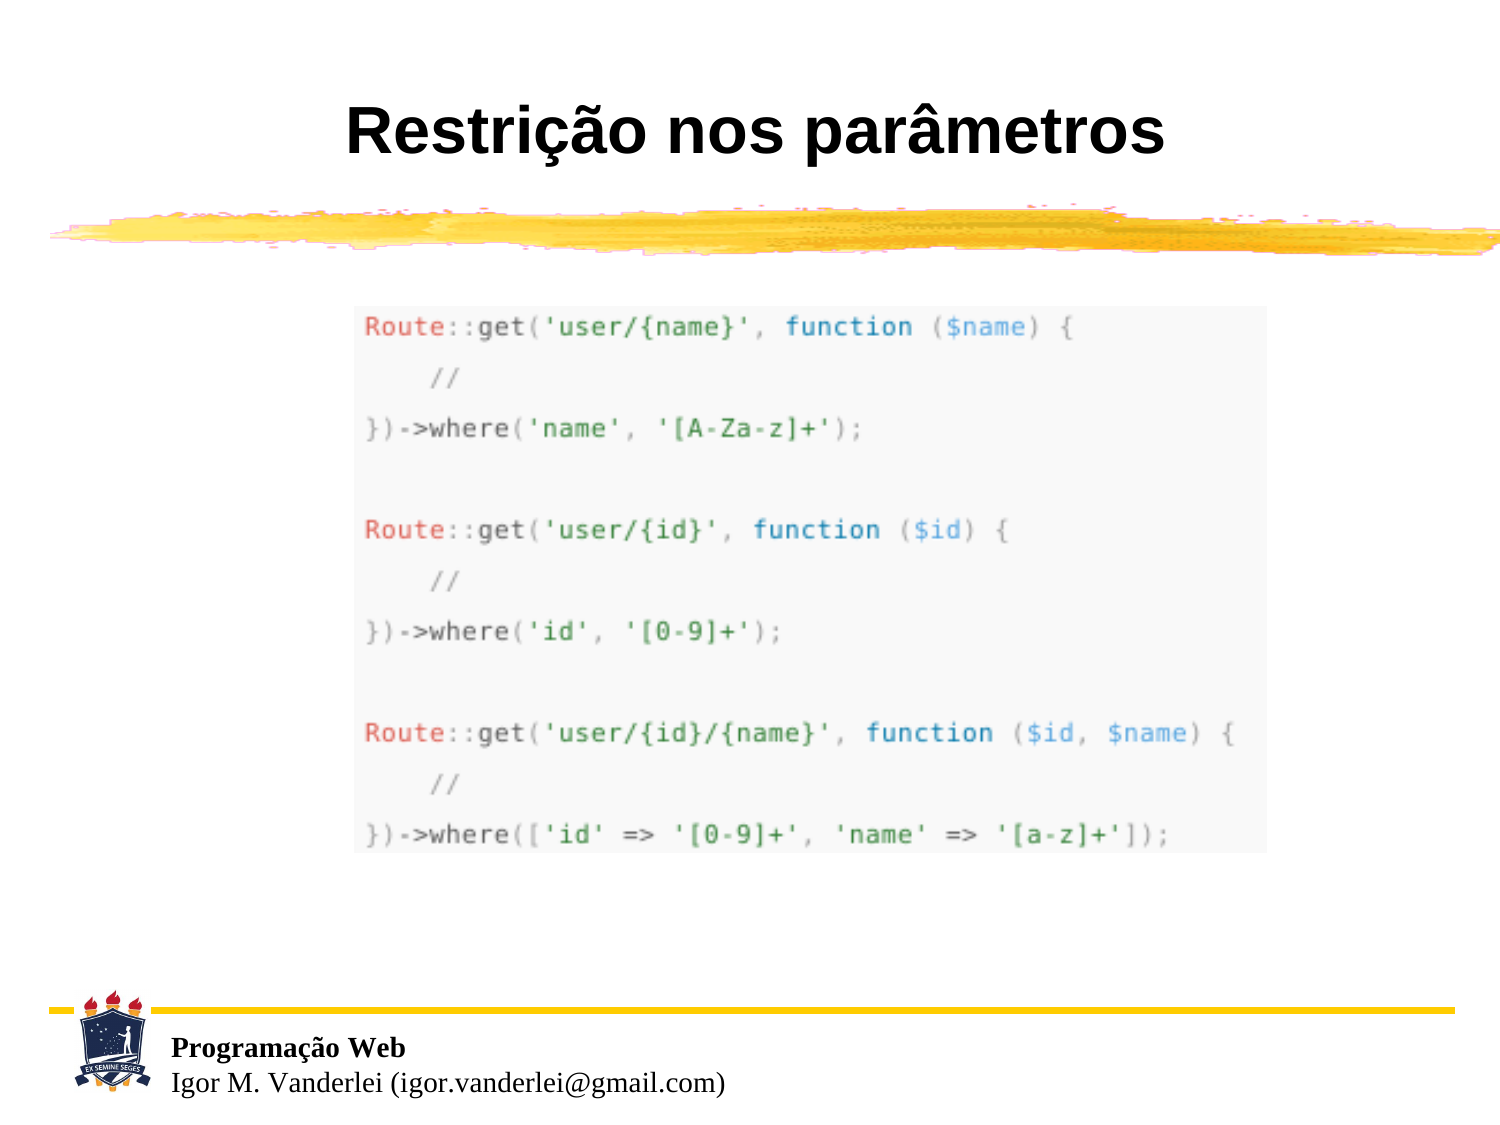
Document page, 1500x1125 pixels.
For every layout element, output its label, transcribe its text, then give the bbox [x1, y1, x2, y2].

picture [74, 989, 151, 1093]
title Restrição nos parâmetros [24, 54, 1488, 175]
picture [354, 306, 1267, 853]
picture [50, 198, 1500, 267]
